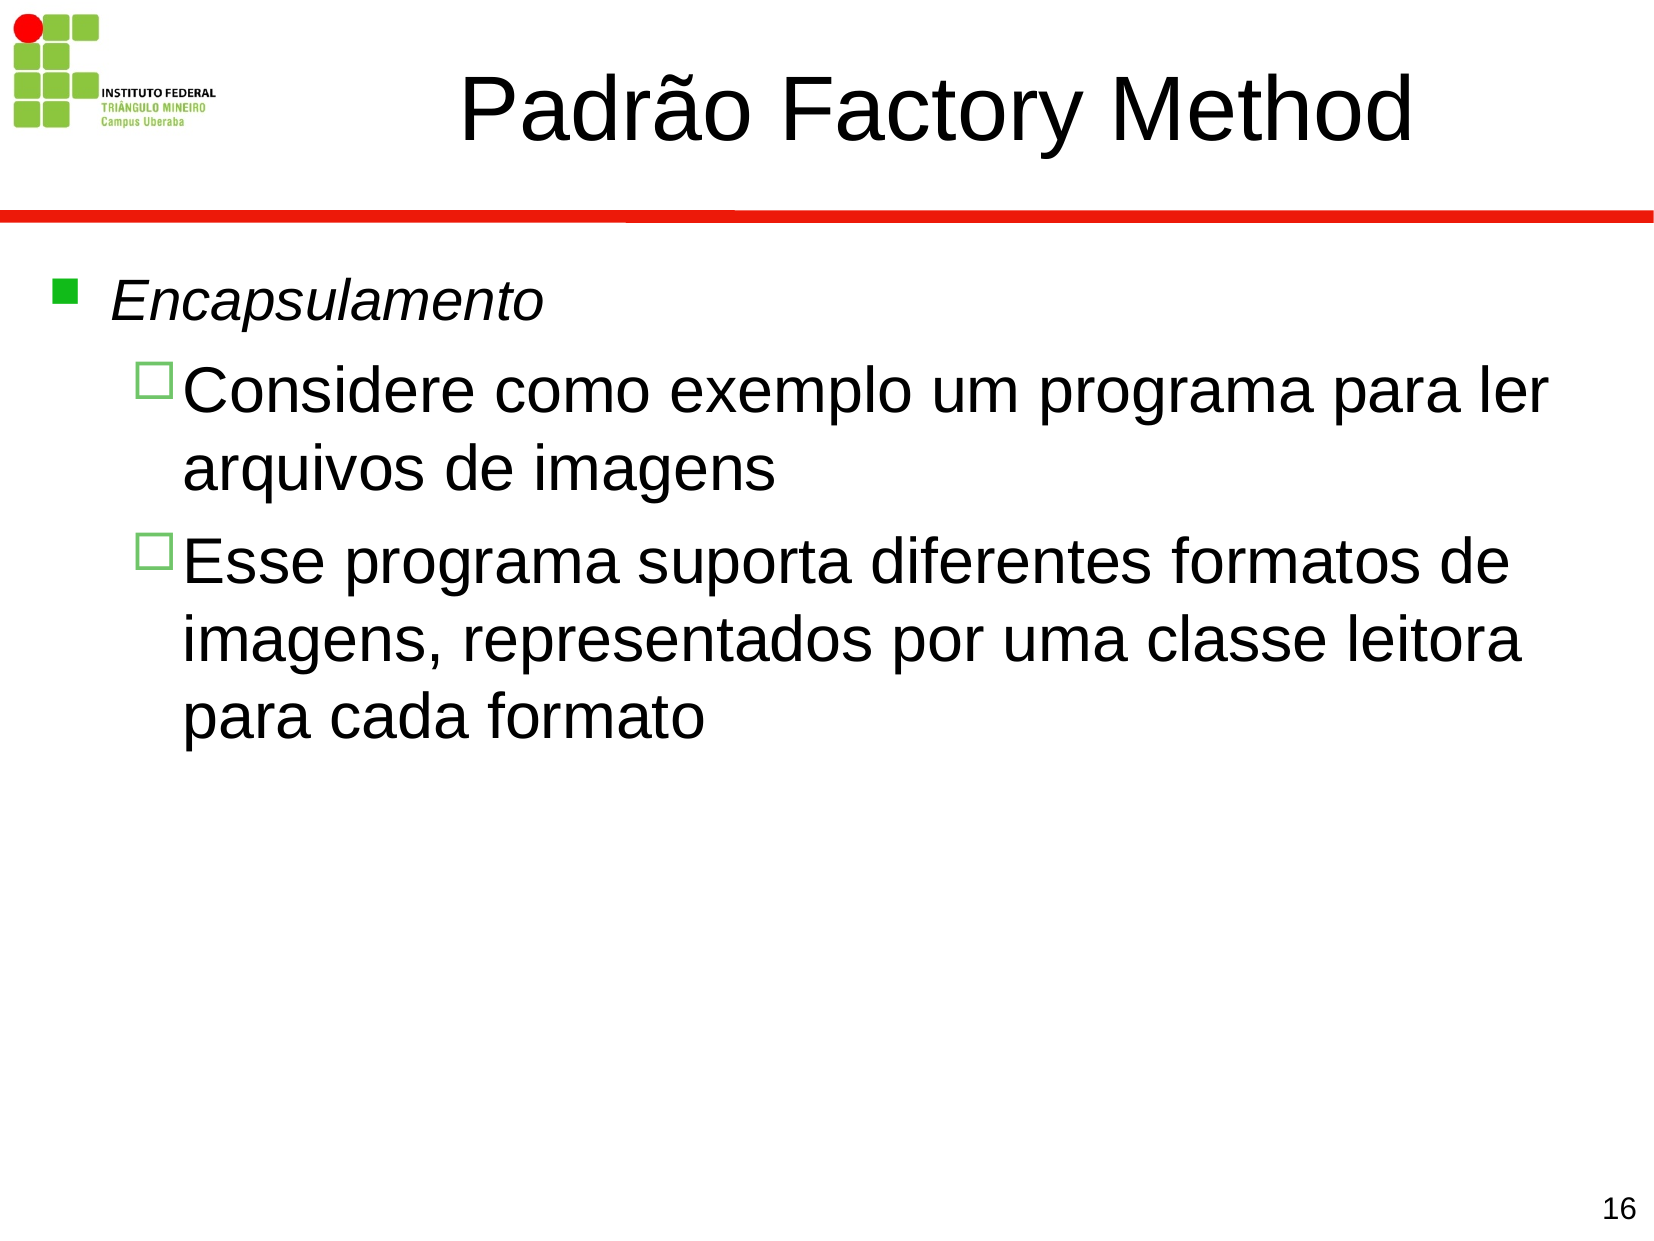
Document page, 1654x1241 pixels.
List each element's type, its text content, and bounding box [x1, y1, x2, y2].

text_box <number> [1185, 1179, 1654, 1220]
text_box Encapsulamento Considere como exemplo um programa para ler arquivos de imagens Esse programa suporta diferentes formatos de imagens, representados por uma classe leitora para cada formato [32, 253, 1654, 1205]
text_box Padrão Factory Method [253, 0, 1622, 207]
picture [0, 2, 228, 139]
